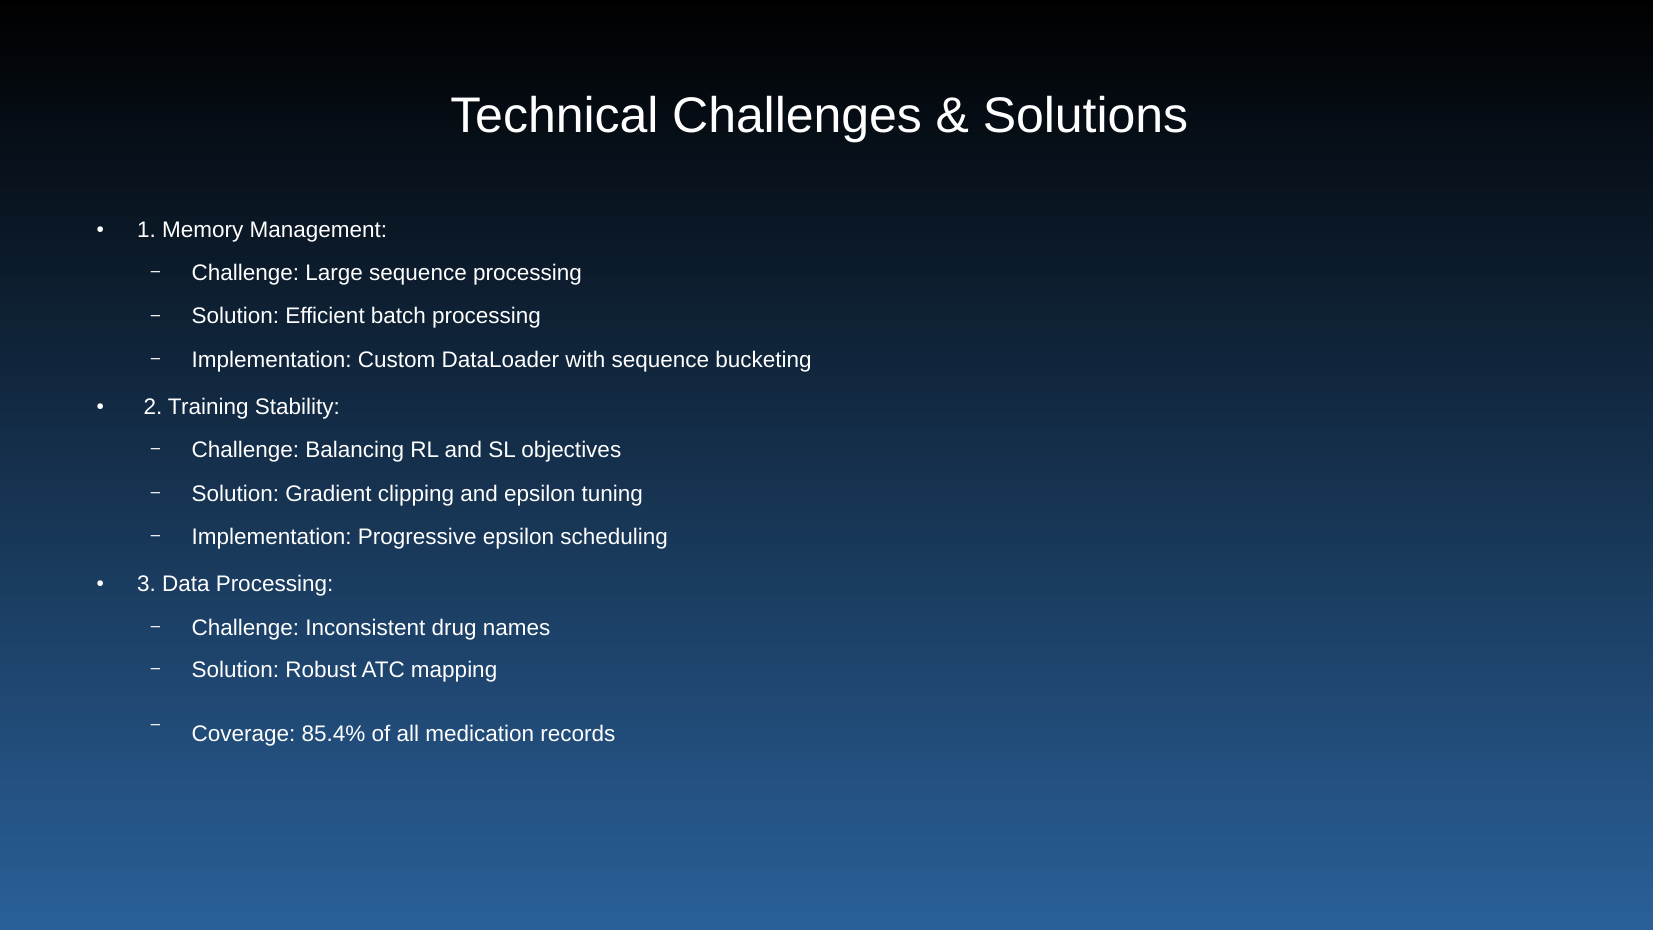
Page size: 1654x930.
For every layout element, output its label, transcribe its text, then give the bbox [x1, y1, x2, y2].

title Technical Challenges & Solutions [82, 37, 1571, 193]
list 1. Memory Management: Challenge: Large sequence processing Solution: Efficient batch processing Implementation: Custom DataLoader with sequence bucketing 2. Training Stability: Challenge: Balancing RL and SL objectives Solution: Gradient clipping and epsilon tuning Implementation: Progressive epsilon scheduling 3. Data Processing: Challenge: Inconsistent drug names Solution: Robust ATC mapping Coverage: 85.4% of all medication records [82, 217, 1571, 757]
